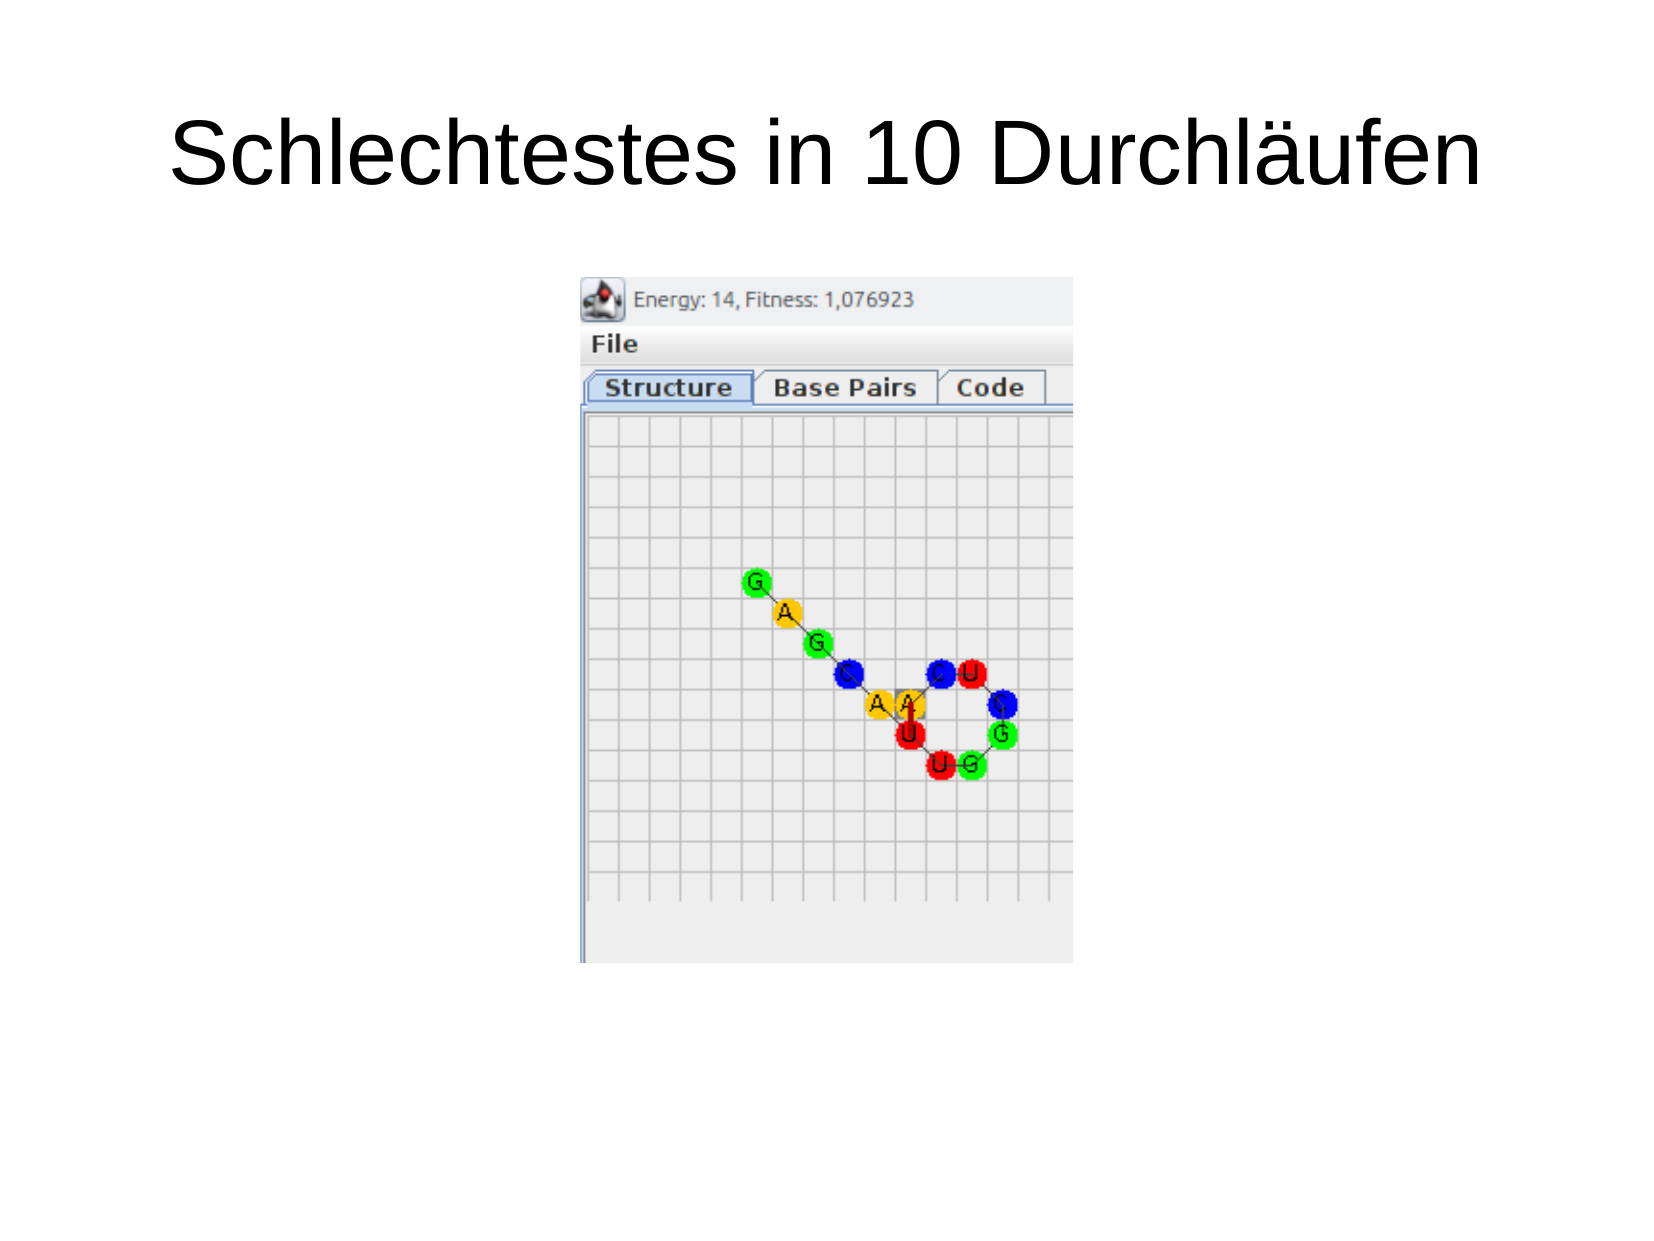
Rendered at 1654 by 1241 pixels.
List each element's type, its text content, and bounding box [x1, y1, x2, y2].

picture [580, 277, 1074, 963]
title Schlechtestes in 10 Durchläufen [82, 49, 1571, 257]
